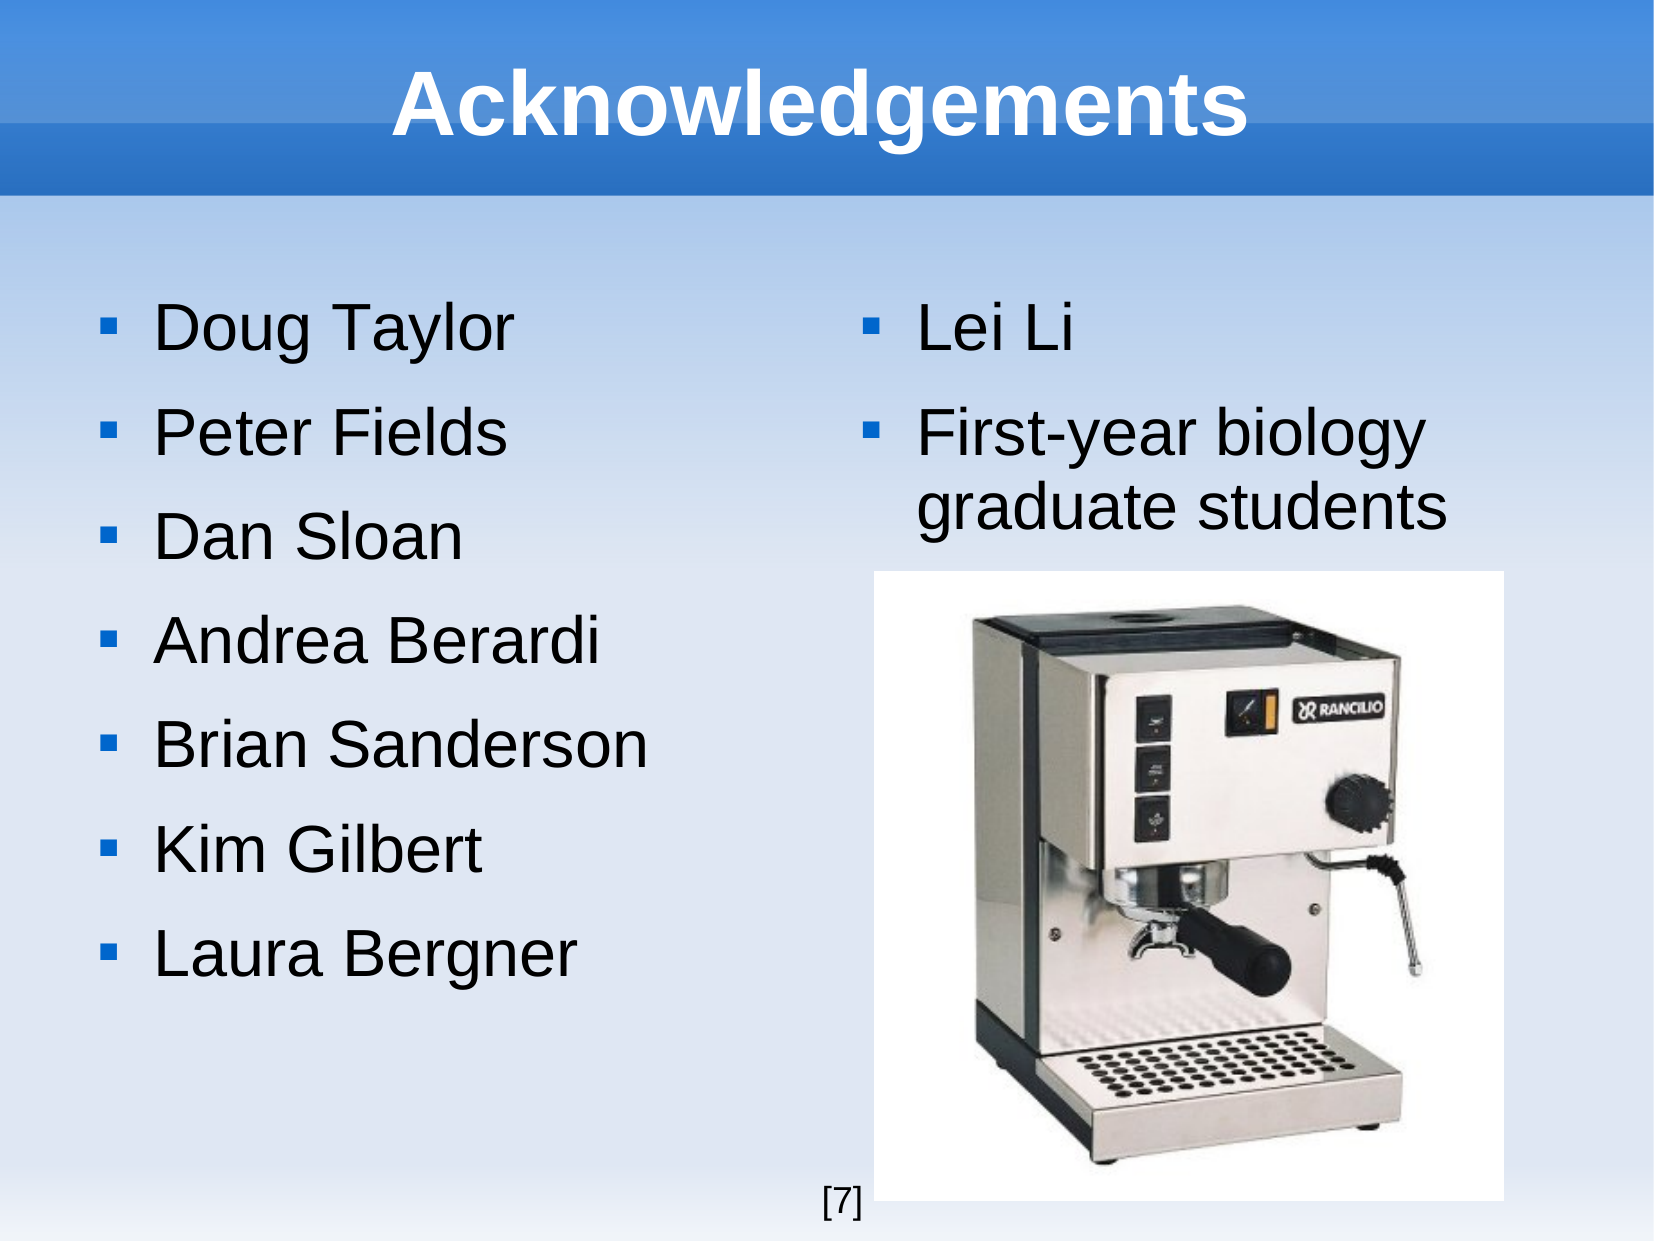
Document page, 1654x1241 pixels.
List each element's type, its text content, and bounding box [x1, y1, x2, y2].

list Doug Taylor Peter Fields Dan Sloan Andrea Berardi Brian Sanderson Kim Gilbert Laura Bergner [82, 290, 809, 1109]
list Lei Li First-year biology graduate students [845, 290, 1572, 1094]
list [7] [821, 1178, 897, 1241]
picture [0, 0, 1654, 1241]
title Acknowledgements [76, 0, 1565, 208]
